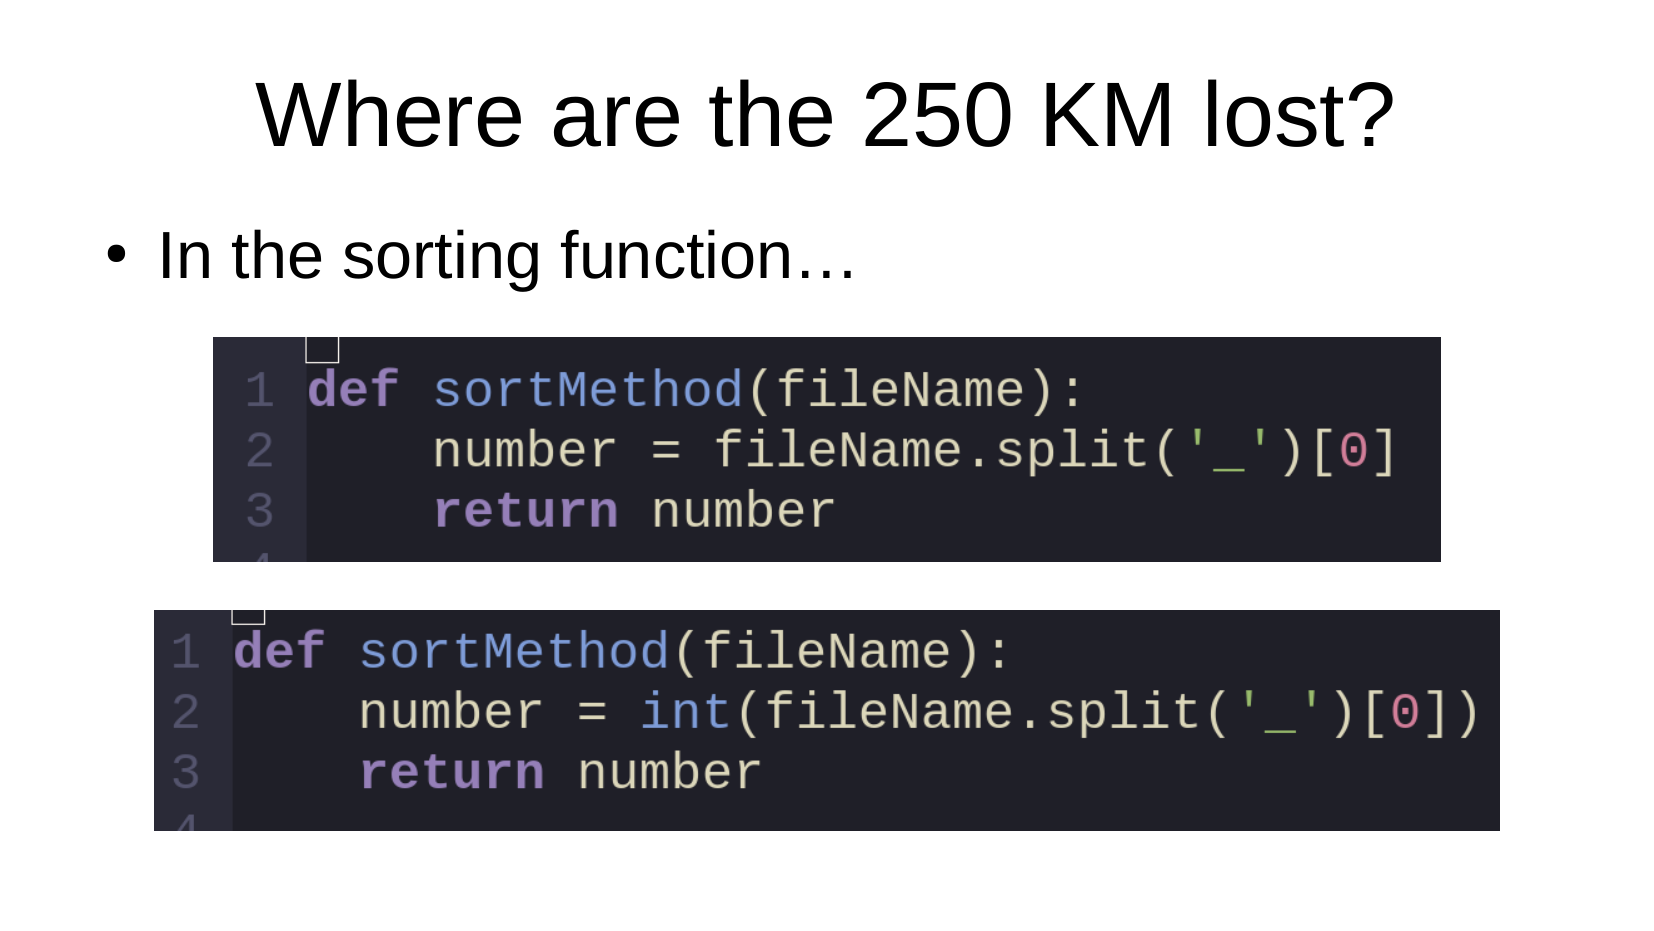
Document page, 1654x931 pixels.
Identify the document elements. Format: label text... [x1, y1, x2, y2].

picture [154, 610, 1500, 831]
picture [213, 337, 1441, 562]
list In the sorting function… [86, 217, 1576, 758]
title Where are the 250 KM lost? [82, 37, 1571, 193]
